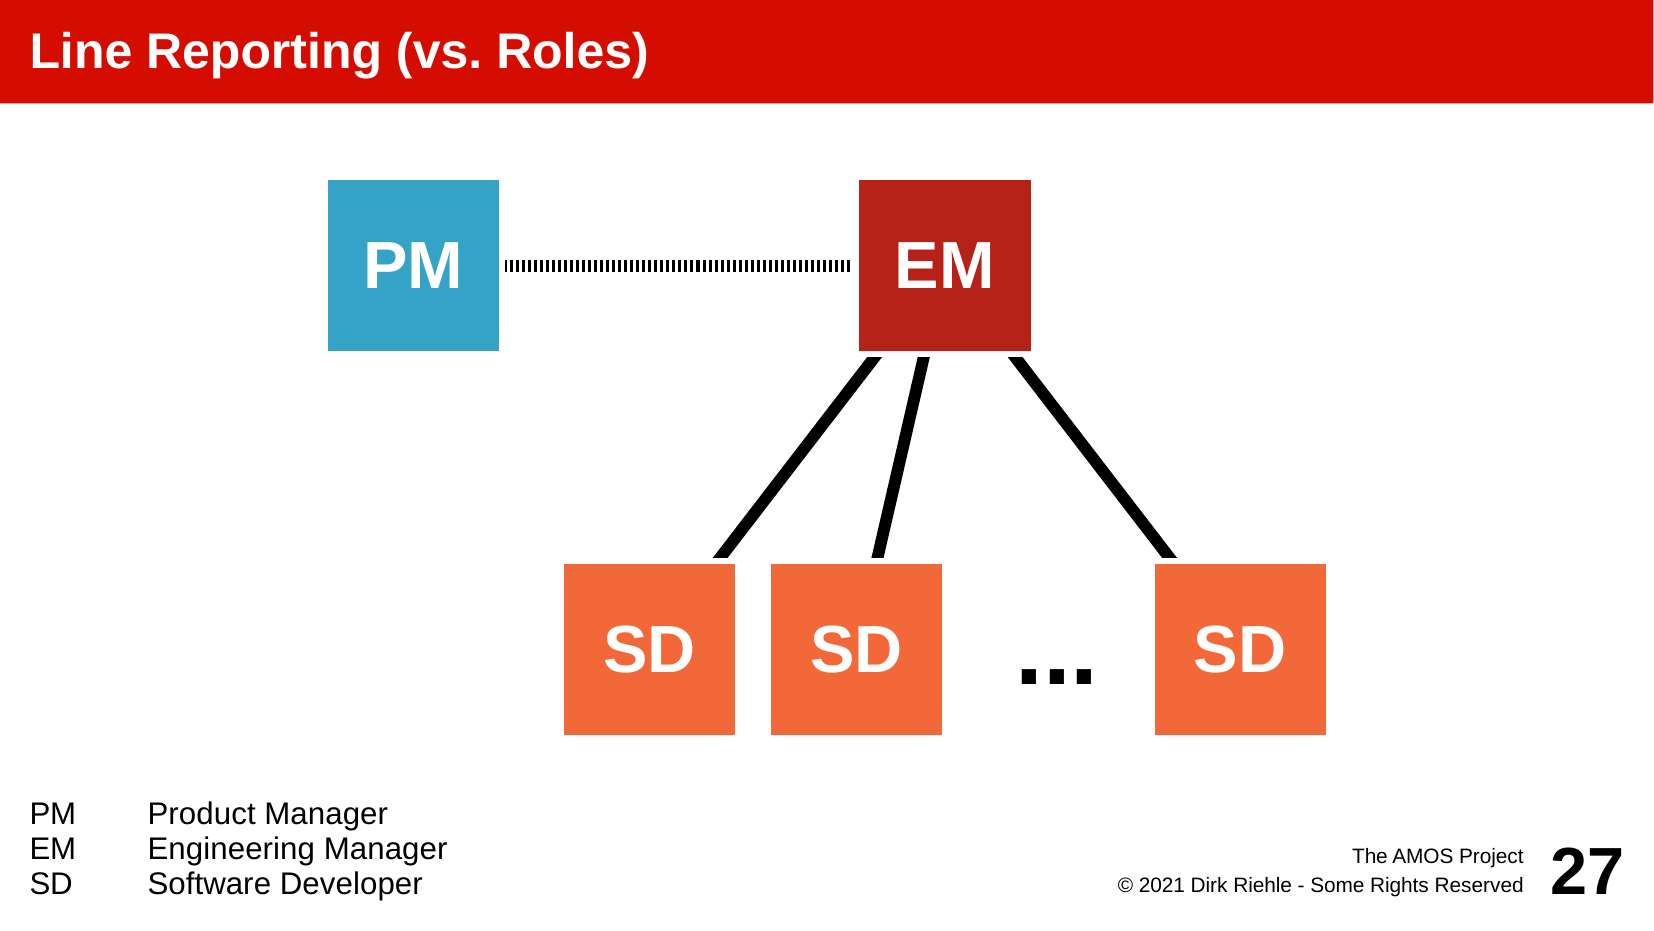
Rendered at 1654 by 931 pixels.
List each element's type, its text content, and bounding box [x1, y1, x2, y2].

text_box PM Product Manager EM Engineering Manager SD Software Developer [0, 693, 1182, 931]
text_box SD [1151, 561, 1329, 739]
text_box SD [767, 561, 945, 693]
text_box PM [324, 177, 502, 355]
text_box SD [561, 561, 739, 693]
text_box ... [968, 561, 1146, 693]
title Line Reporting (vs. Roles) [0, 0, 1654, 104]
text_box EM [856, 177, 1034, 355]
